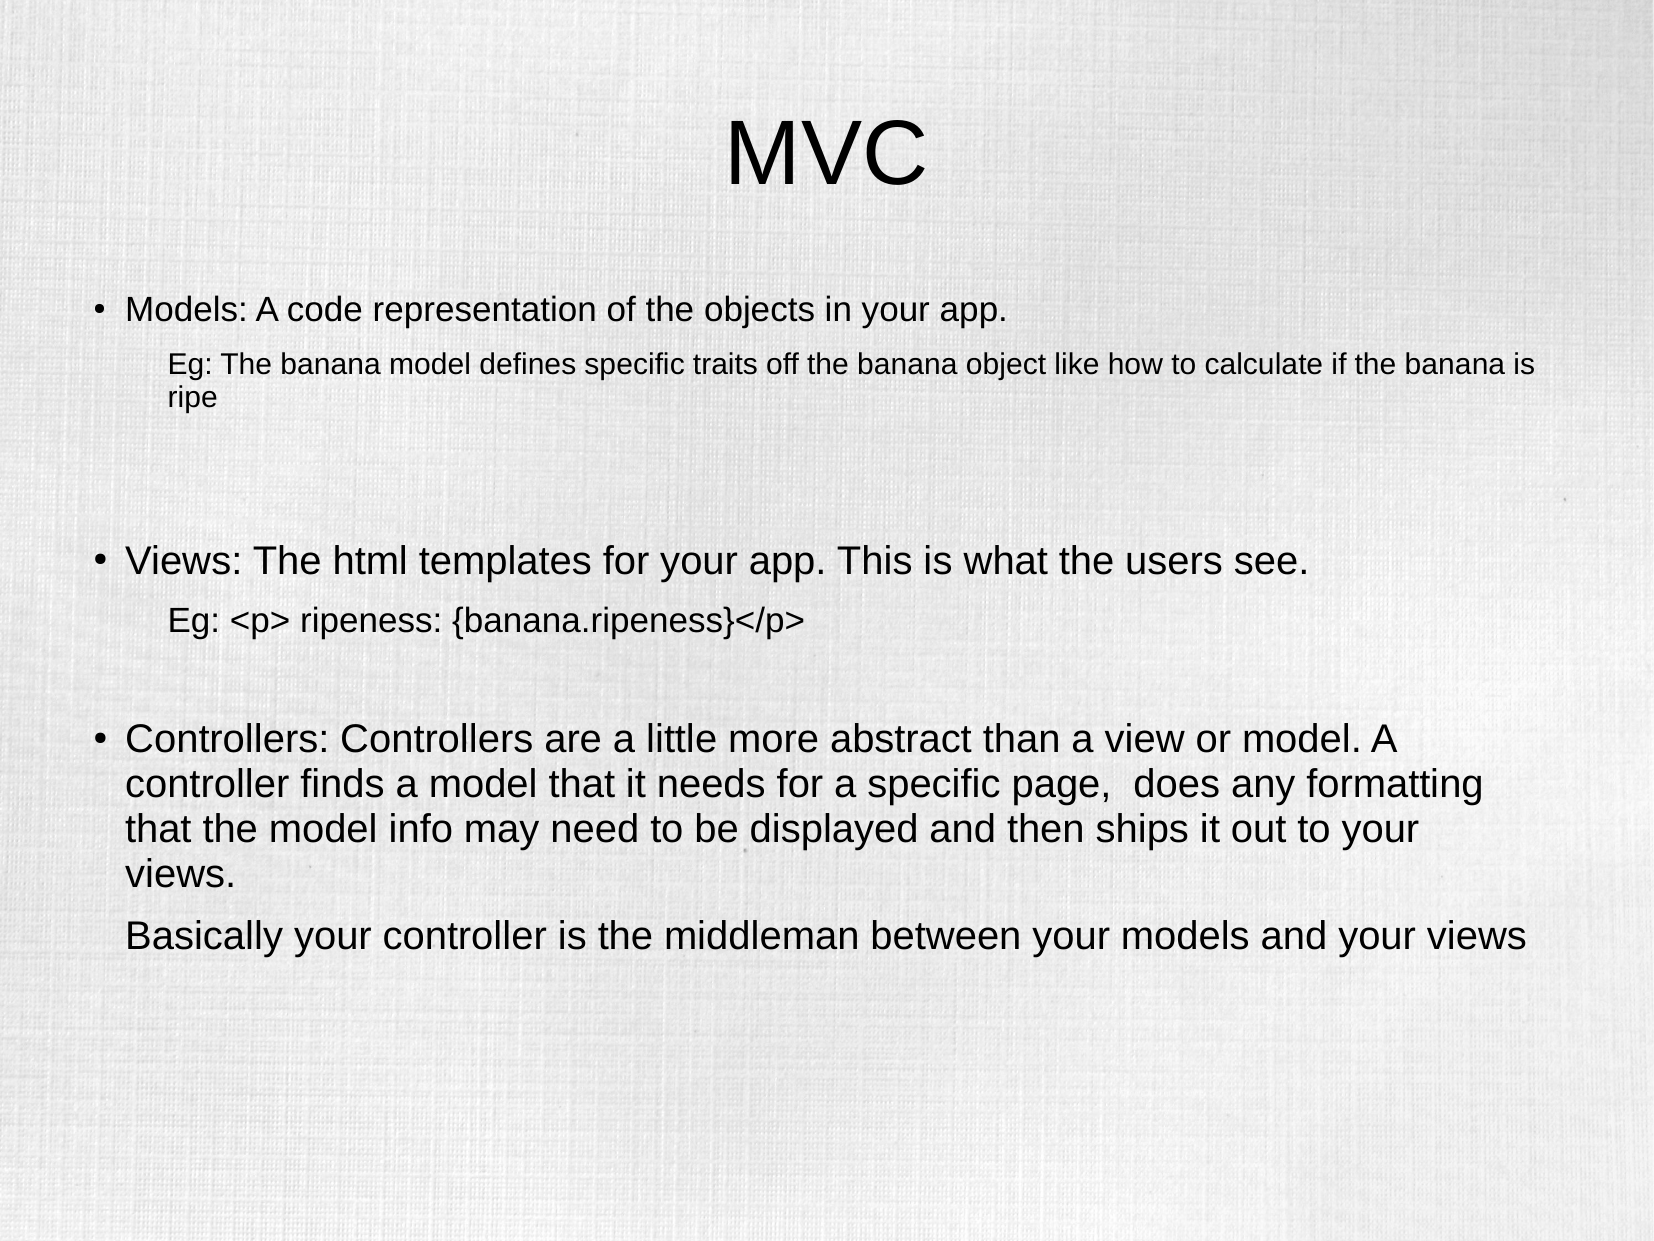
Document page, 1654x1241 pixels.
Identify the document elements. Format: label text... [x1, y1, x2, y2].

title MVC [82, 49, 1571, 257]
list Models: A code representation of the objects in your app. Eg: The banana model defines specific traits off the banana object like how to calculate if the banana is ripe Views: The html templates for your app. This is what the users see. Eg: <p> ripeness: {banana.ripeness}</p> Controllers: Controllers are a little more abstract than a view or model. A controller finds a model that it needs for a specific page, does any formatting that the model info may need to be displayed and then ships it out to your views. Basically your controller is the middleman between your models and your views [82, 290, 1538, 1010]
picture [0, 0, 1654, 1241]
